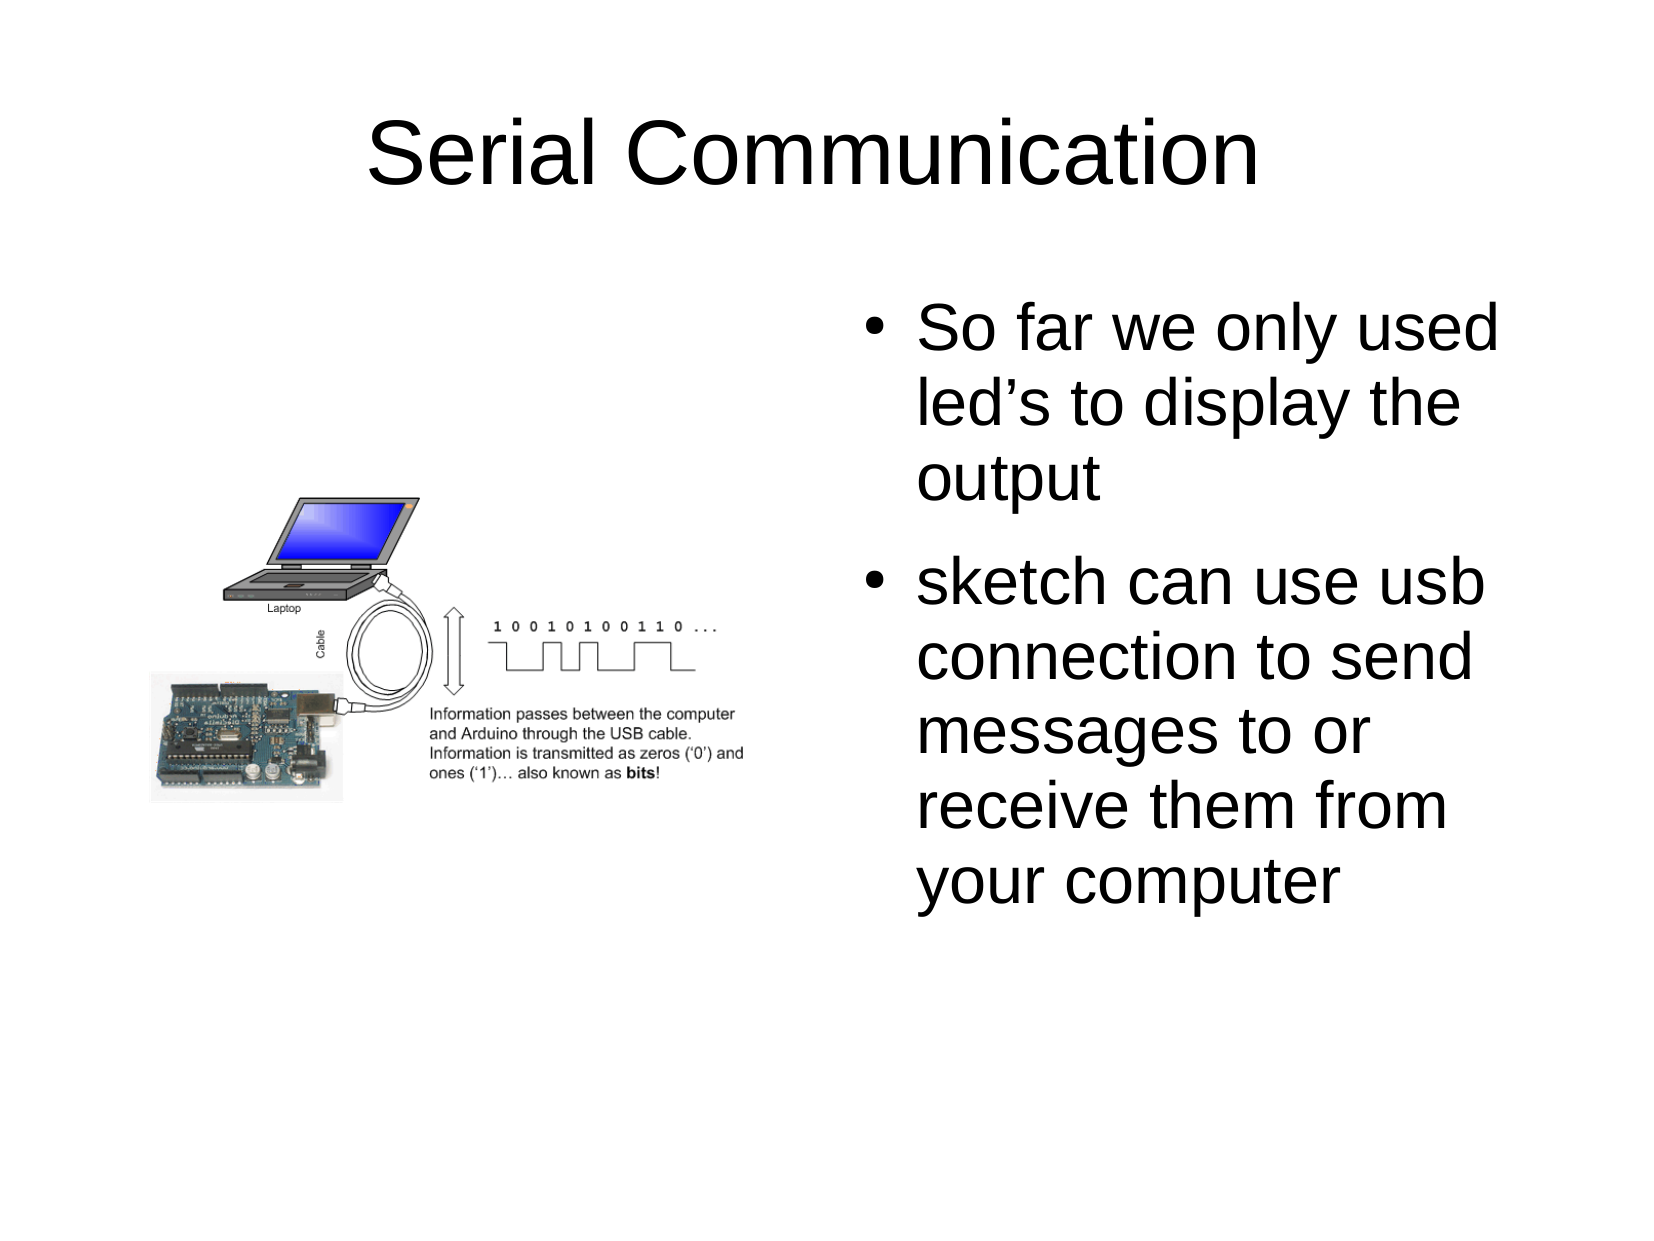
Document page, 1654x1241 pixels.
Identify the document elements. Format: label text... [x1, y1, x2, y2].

title Serial Communication [82, 49, 1571, 257]
list So far we only used led’s to display the output sketch can use usb connection to send messages to or receive them from your computer [845, 290, 1572, 1010]
picture [148, 497, 744, 803]
